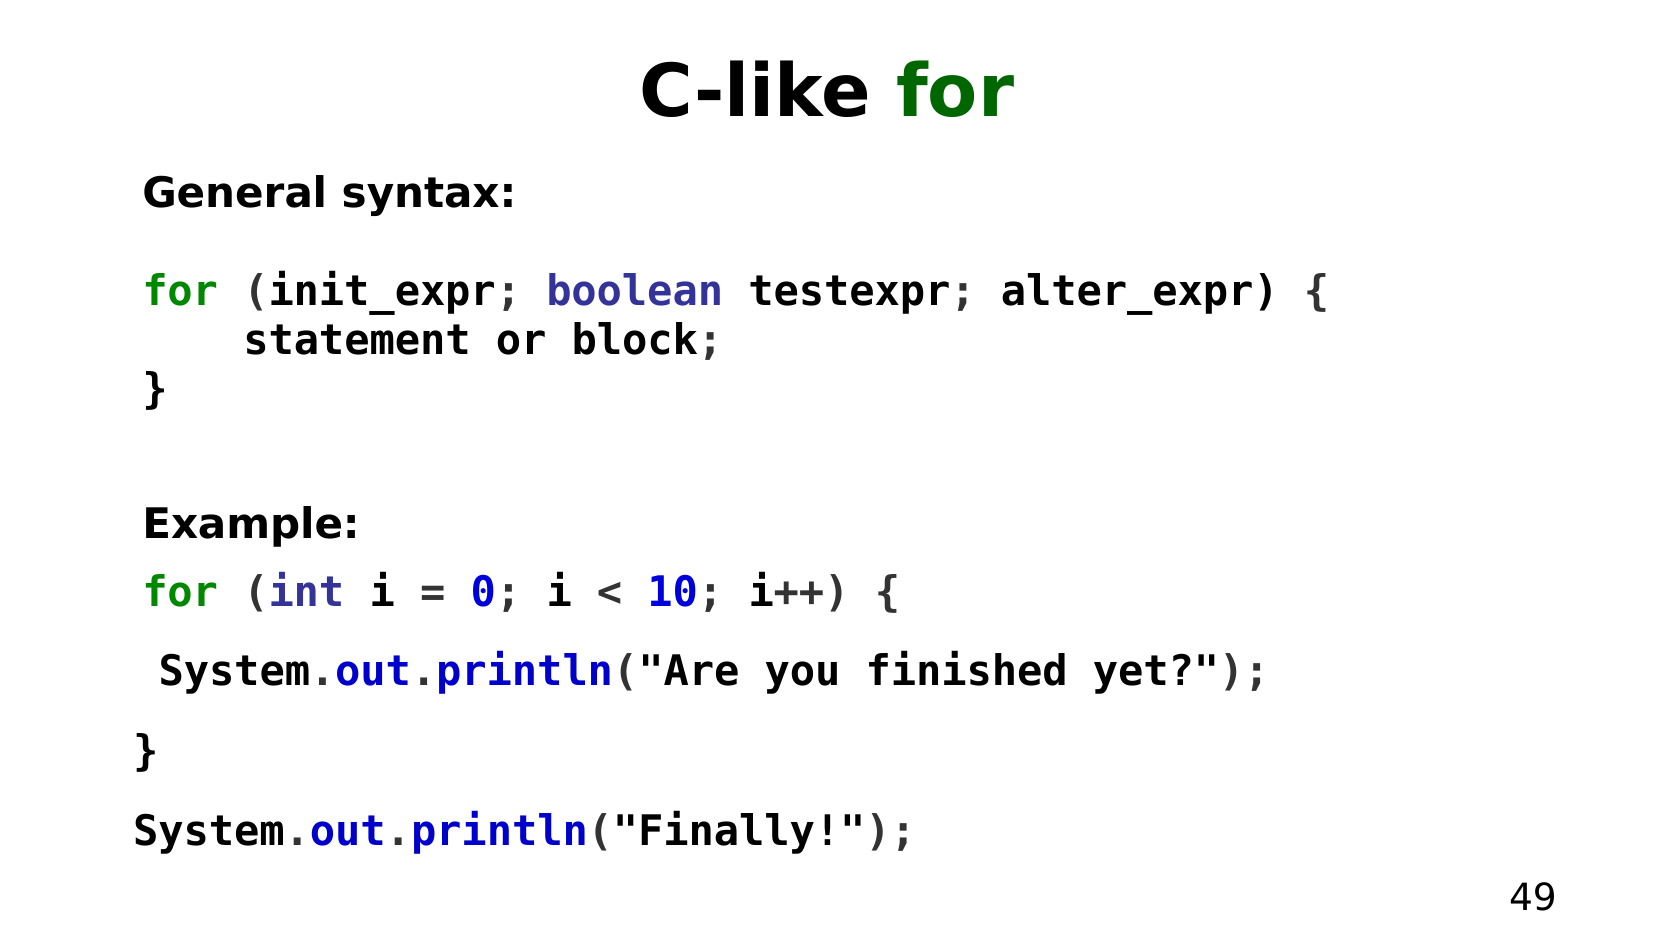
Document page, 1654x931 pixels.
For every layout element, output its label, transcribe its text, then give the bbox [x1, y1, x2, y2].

title C-like for [82, 37, 1571, 147]
list General syntax: for (init_expr; boolean testexpr; alter_expr) { statement or block; } Example: for (int i = 0; i < 10; i++) { System.out.println("Are you finished yet?"); } System.out.println("Finally!"); [82, 168, 1595, 860]
